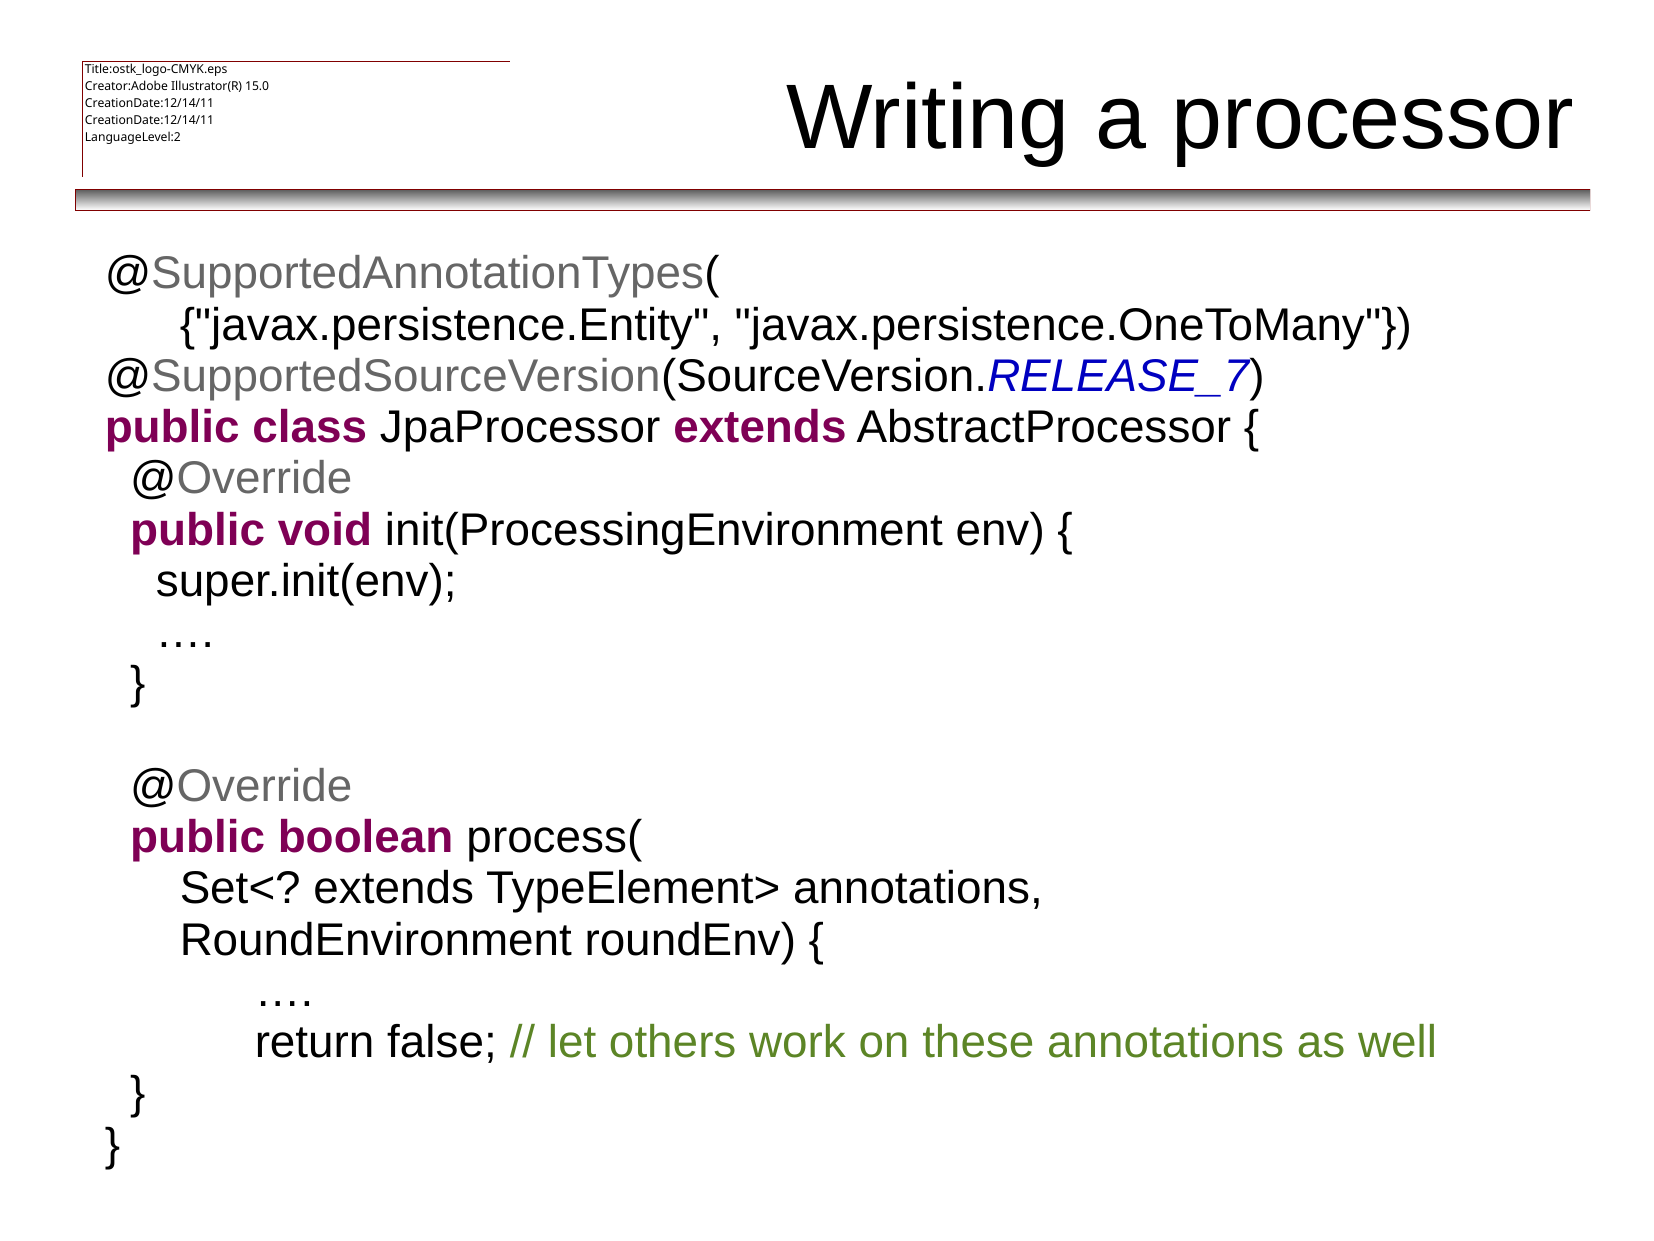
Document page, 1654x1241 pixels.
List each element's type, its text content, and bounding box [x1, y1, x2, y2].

text_box @SupportedAnnotationTypes( {"javax.persistence.Entity", "javax.persistence.OneToMany"}) @SupportedSourceVersion(SourceVersion.RELEASE_7) public class JpaProcessor extends AbstractProcessor { @Override public void init(ProcessingEnvironment env) { super.init(env); …. } @Override public boolean process( Set<? extends TypeElement> annotations, RoundEnvironment roundEnv) { …. return false; // let others work on these annotations as well } } [90, 240, 1591, 1178]
title Writing a processor [529, 65, 1576, 169]
